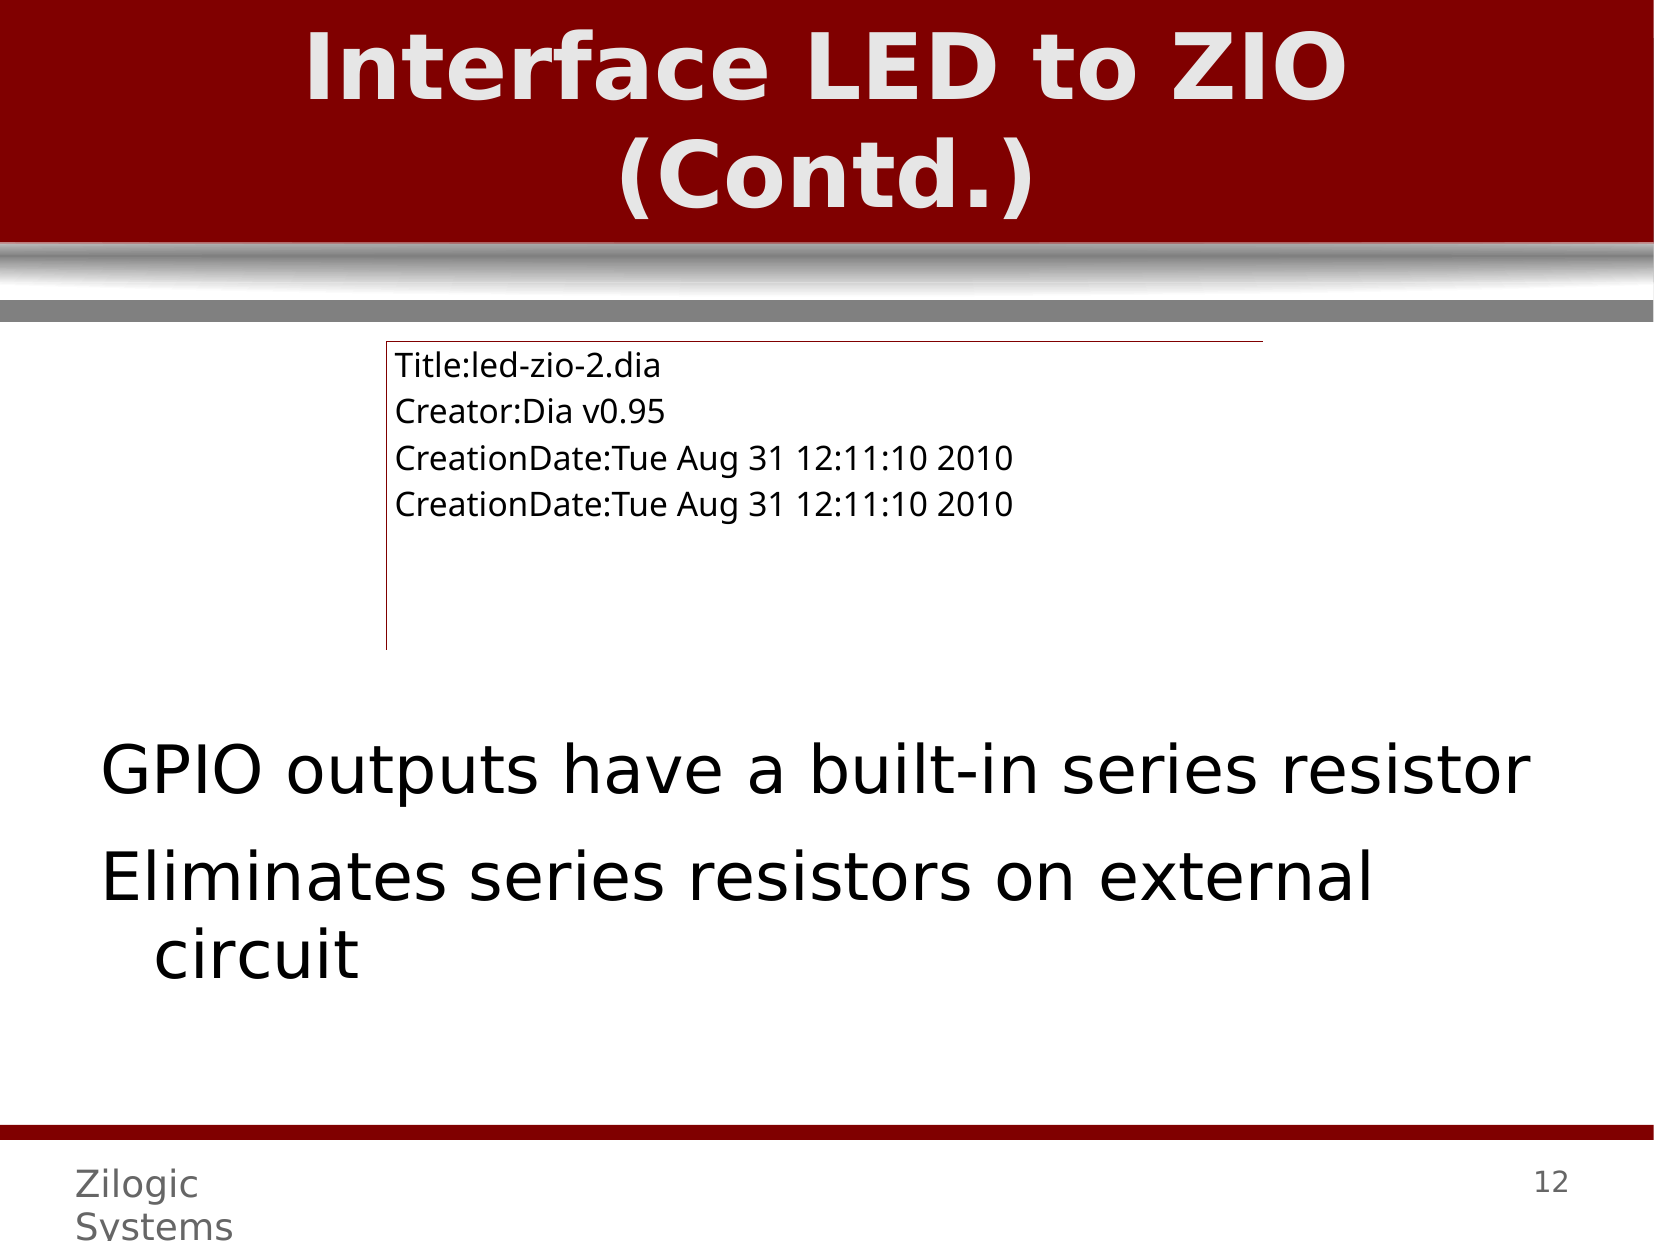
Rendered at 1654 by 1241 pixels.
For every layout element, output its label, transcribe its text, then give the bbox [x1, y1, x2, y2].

list GPIO outputs have a built-in series resistor Eliminates series resistors on external circuit [82, 731, 1571, 1094]
title Interface LED to ZIO (Contd.) [82, 18, 1571, 226]
picture [383, 339, 1263, 650]
